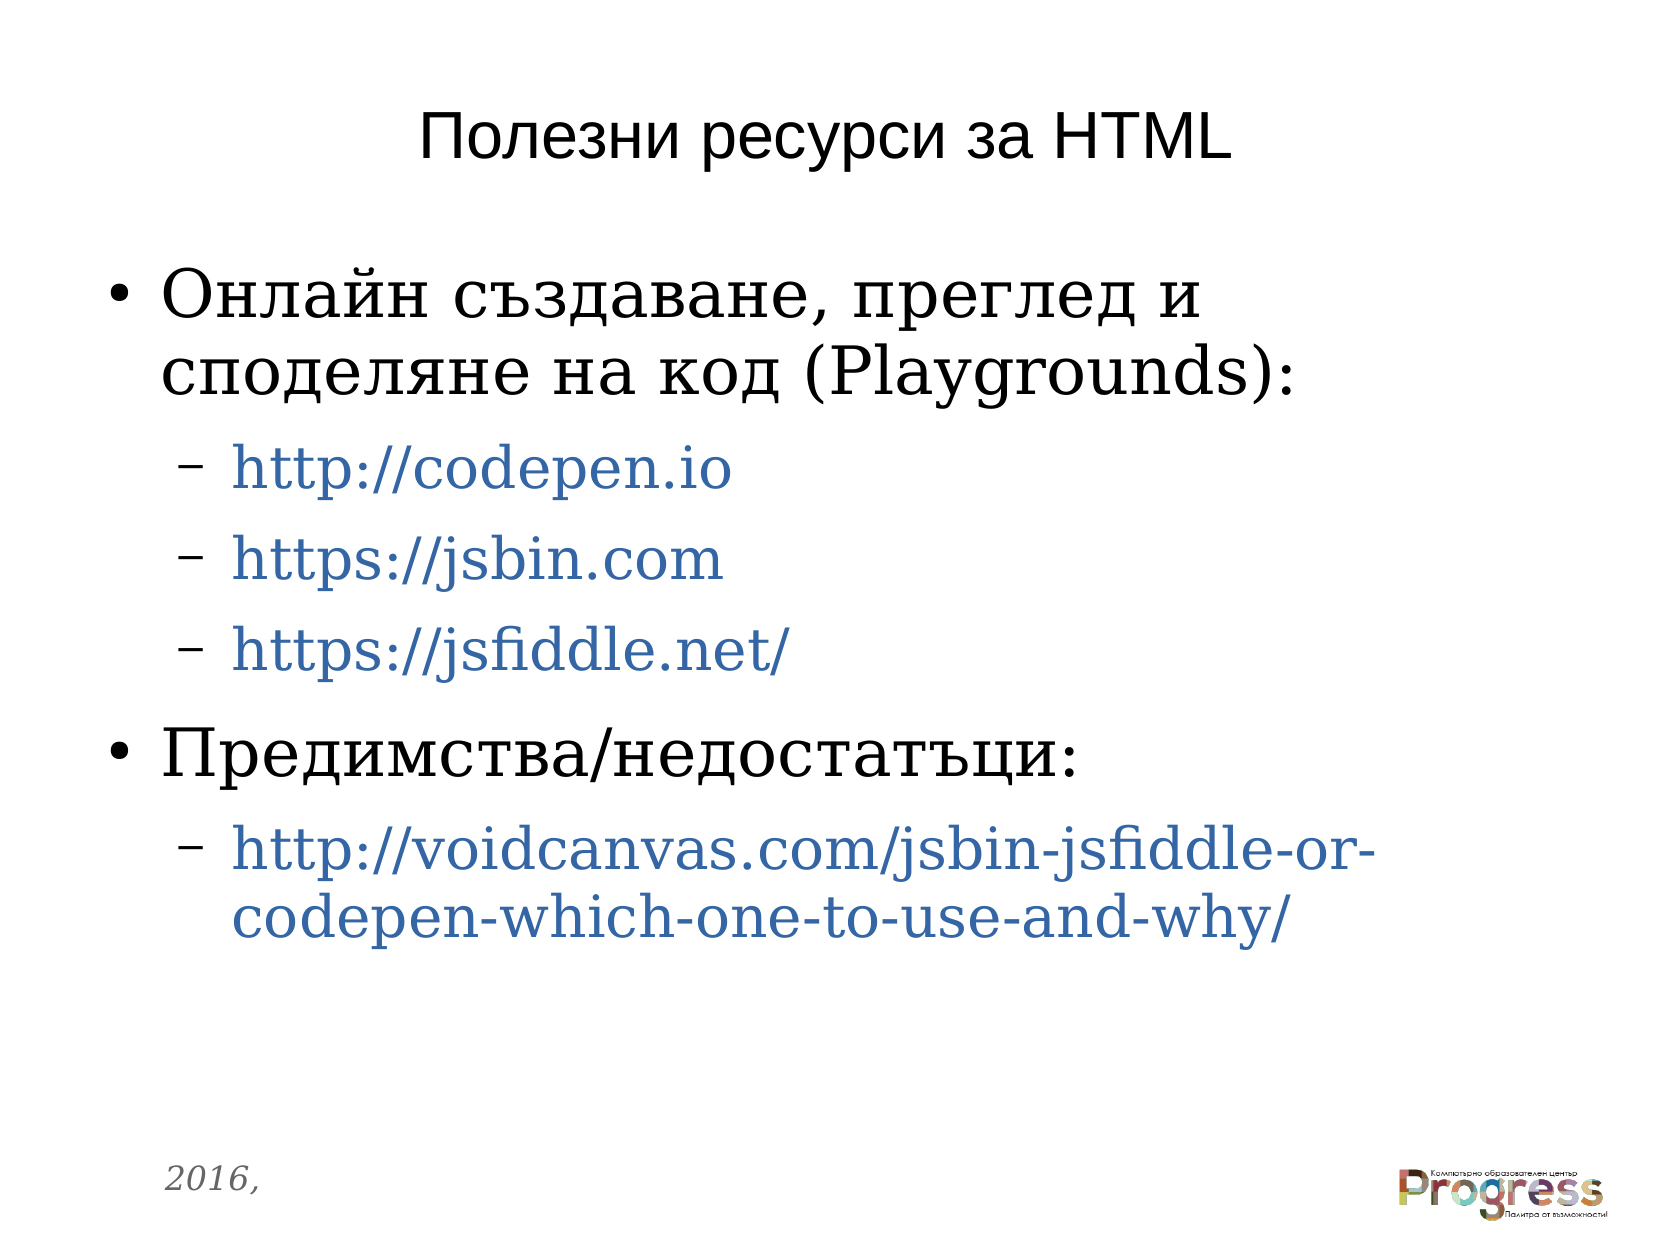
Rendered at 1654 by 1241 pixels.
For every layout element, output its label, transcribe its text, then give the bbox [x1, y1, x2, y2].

list Онлайн създаване, преглед и споделяне на код (Playgrounds): http://codepen.io https://jsbin.com https://jsfiddle.net/ Предимства/недостатъци: http://voidcanvas.com/jsbin-jsfiddle-or-codepen-which-one-to-use-and-why/ [90, 255, 1531, 1036]
title Полезни ресурси за HTML [82, 55, 1571, 216]
picture [1399, 1168, 1613, 1221]
text_box 2016, Ива Е. Попова [150, 1152, 586, 1201]
